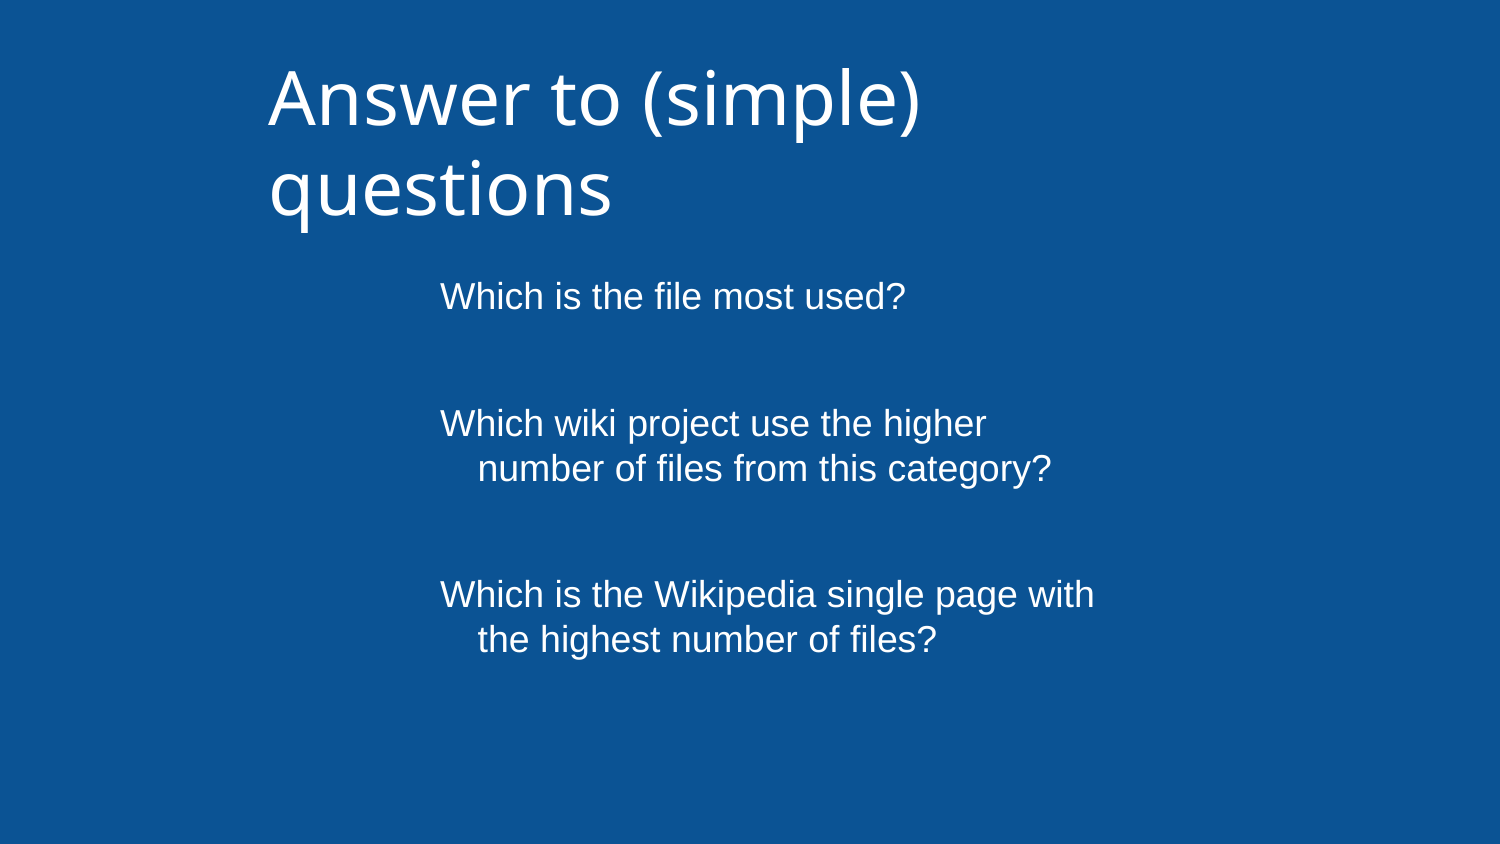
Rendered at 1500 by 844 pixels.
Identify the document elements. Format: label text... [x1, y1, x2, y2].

title Answer to (simple) questions [253, 35, 1248, 181]
subtitle Which is the file most used? Which wiki project use the higher number of files from this category? Which is the Wikipedia single page with the highest number of files? [387, 256, 1115, 797]
